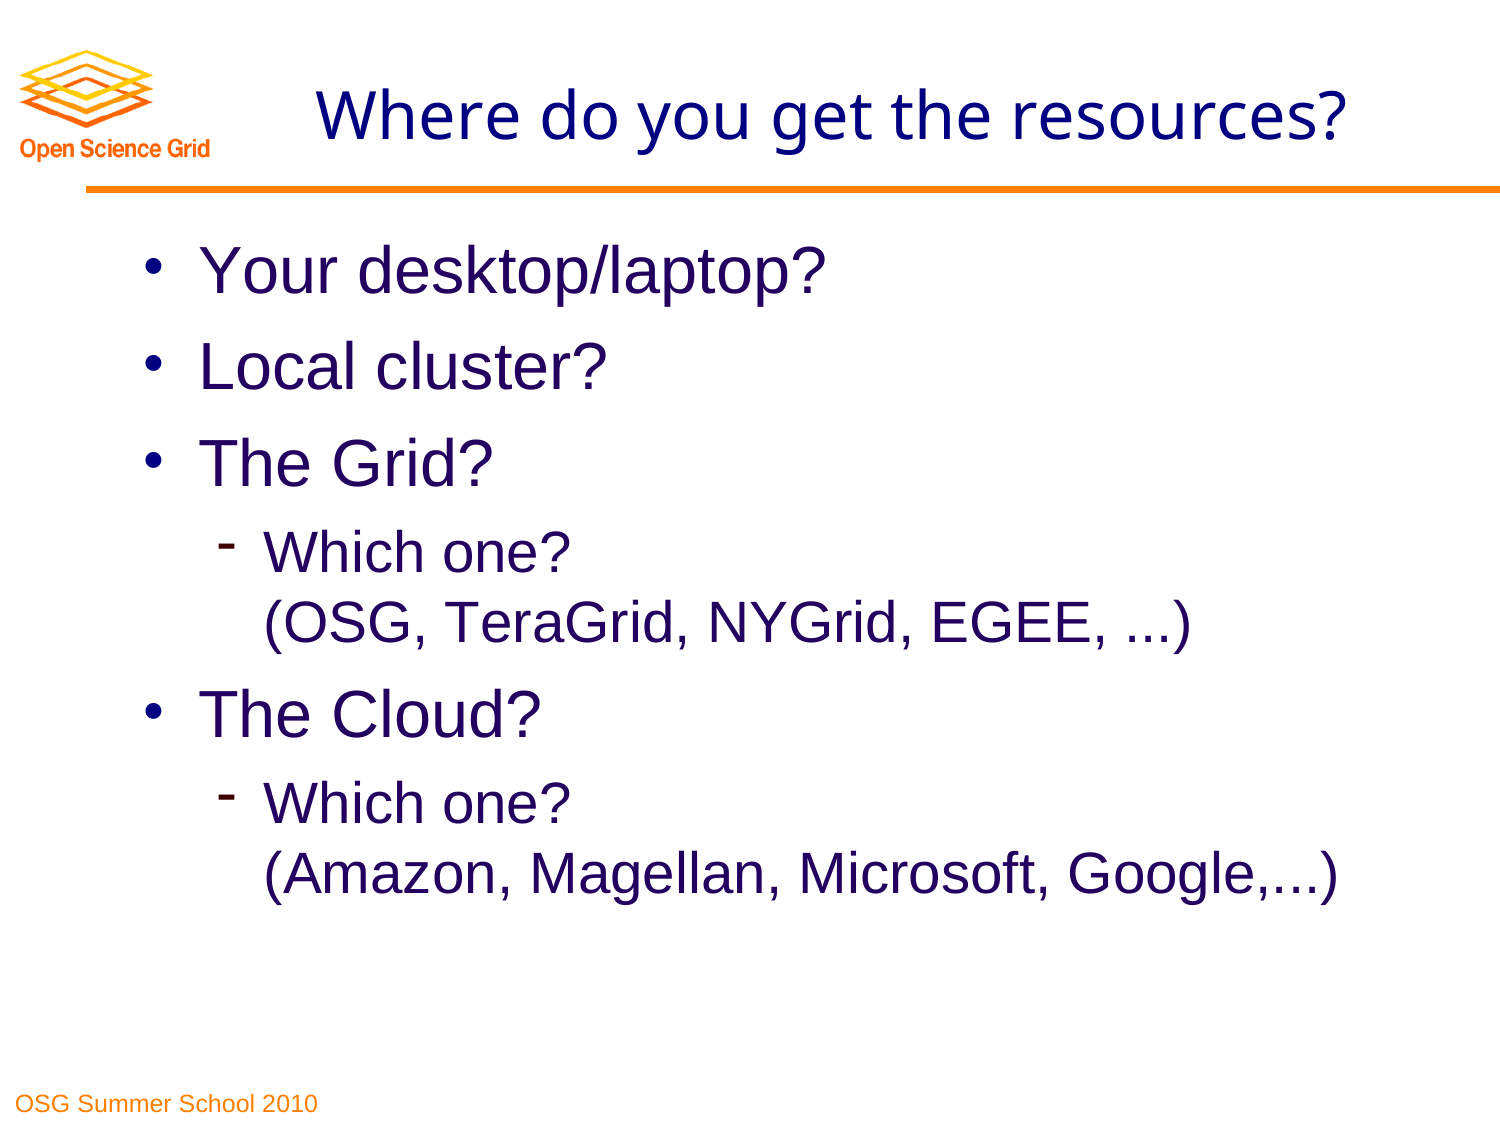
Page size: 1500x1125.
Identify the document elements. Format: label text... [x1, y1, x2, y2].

title Where do you get the resources? [201, 18, 1463, 207]
picture [0, 27, 201, 179]
list Your desktop/laptop? Local cluster? The Grid? Which one? (OSG, TeraGrid, NYGrid, EGEE, ...) The Cloud? Which one? (Amazon, Magellan, Microsoft, Google,...) [127, 218, 1403, 962]
